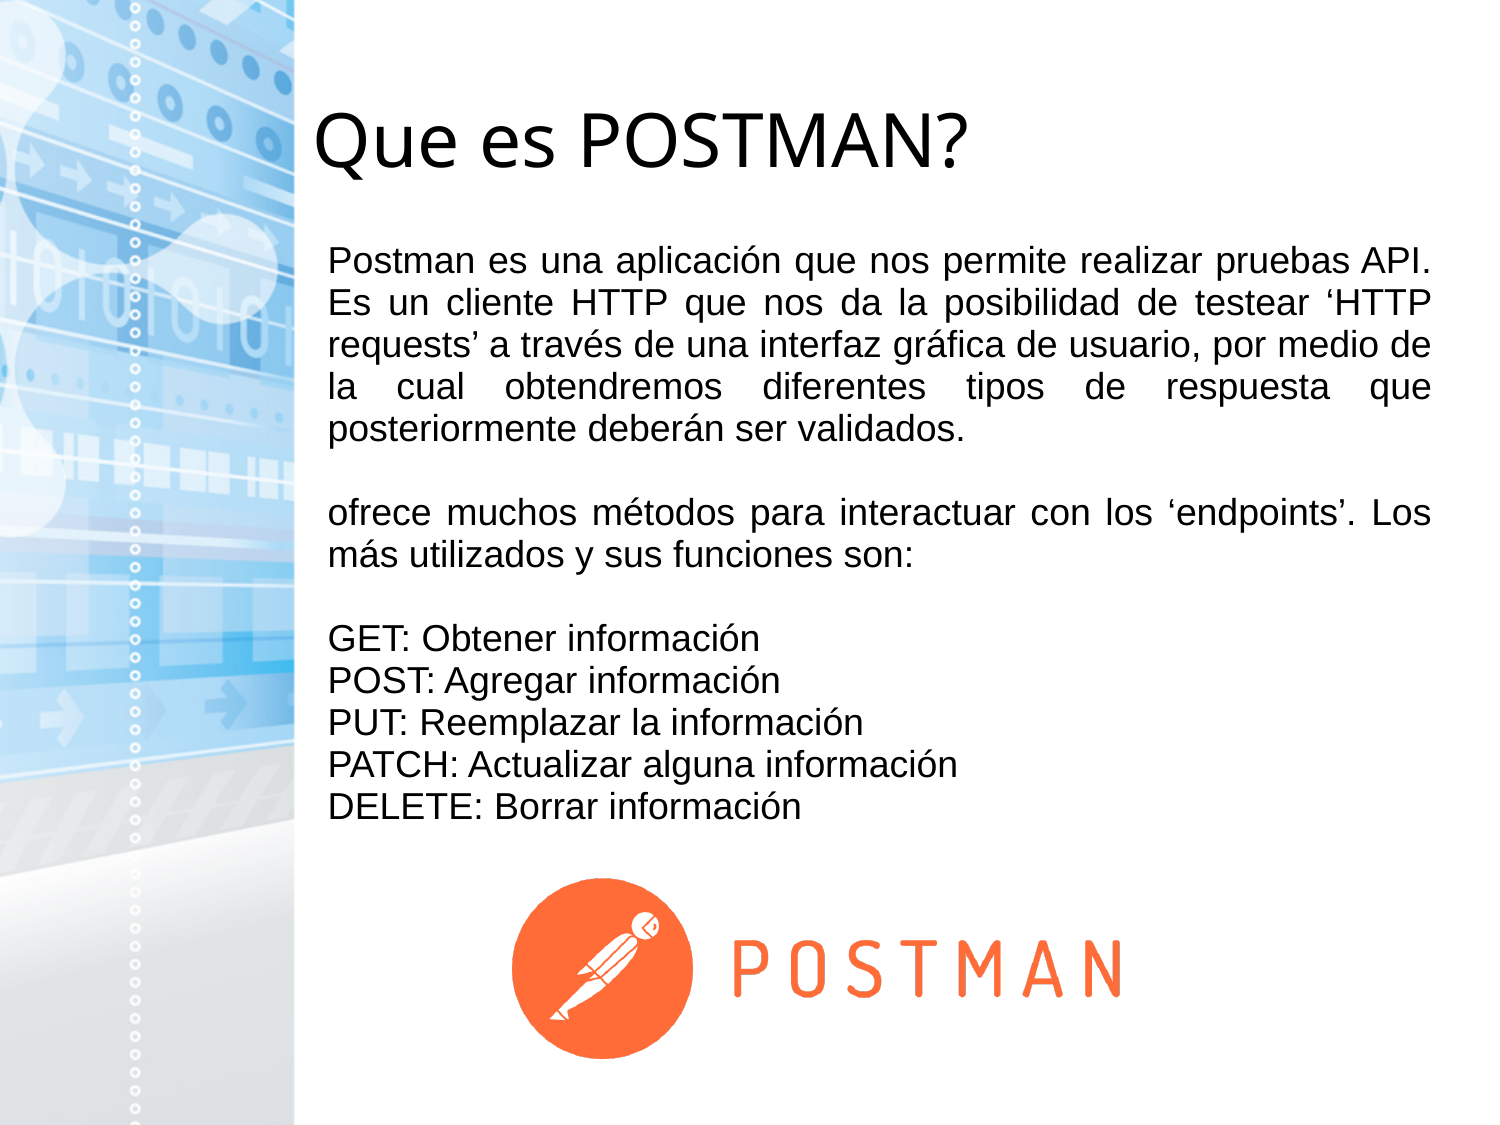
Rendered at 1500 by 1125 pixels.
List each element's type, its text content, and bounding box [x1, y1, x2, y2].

text_box Postman es una aplicación que nos permite realizar pruebas API. Es un cliente HTTP que nos da la posibilidad de testear ‘HTTP requests’ a través de una interfaz gráfica de usuario, por medio de la cual obtendremos diferentes tipos de respuesta que posteriormente deberán ser validados. ofrece muchos métodos para interactuar con los ‘endpoints’. Los más utilizados y sus funciones son: GET: Obtener información POST: Agregar información PUT: Reemplazar la información PATCH: Actualizar alguna información DELETE: Borrar información [312, 232, 1447, 836]
title Que es POSTMAN? [312, 45, 1424, 232]
picture [0, 0, 1500, 1125]
